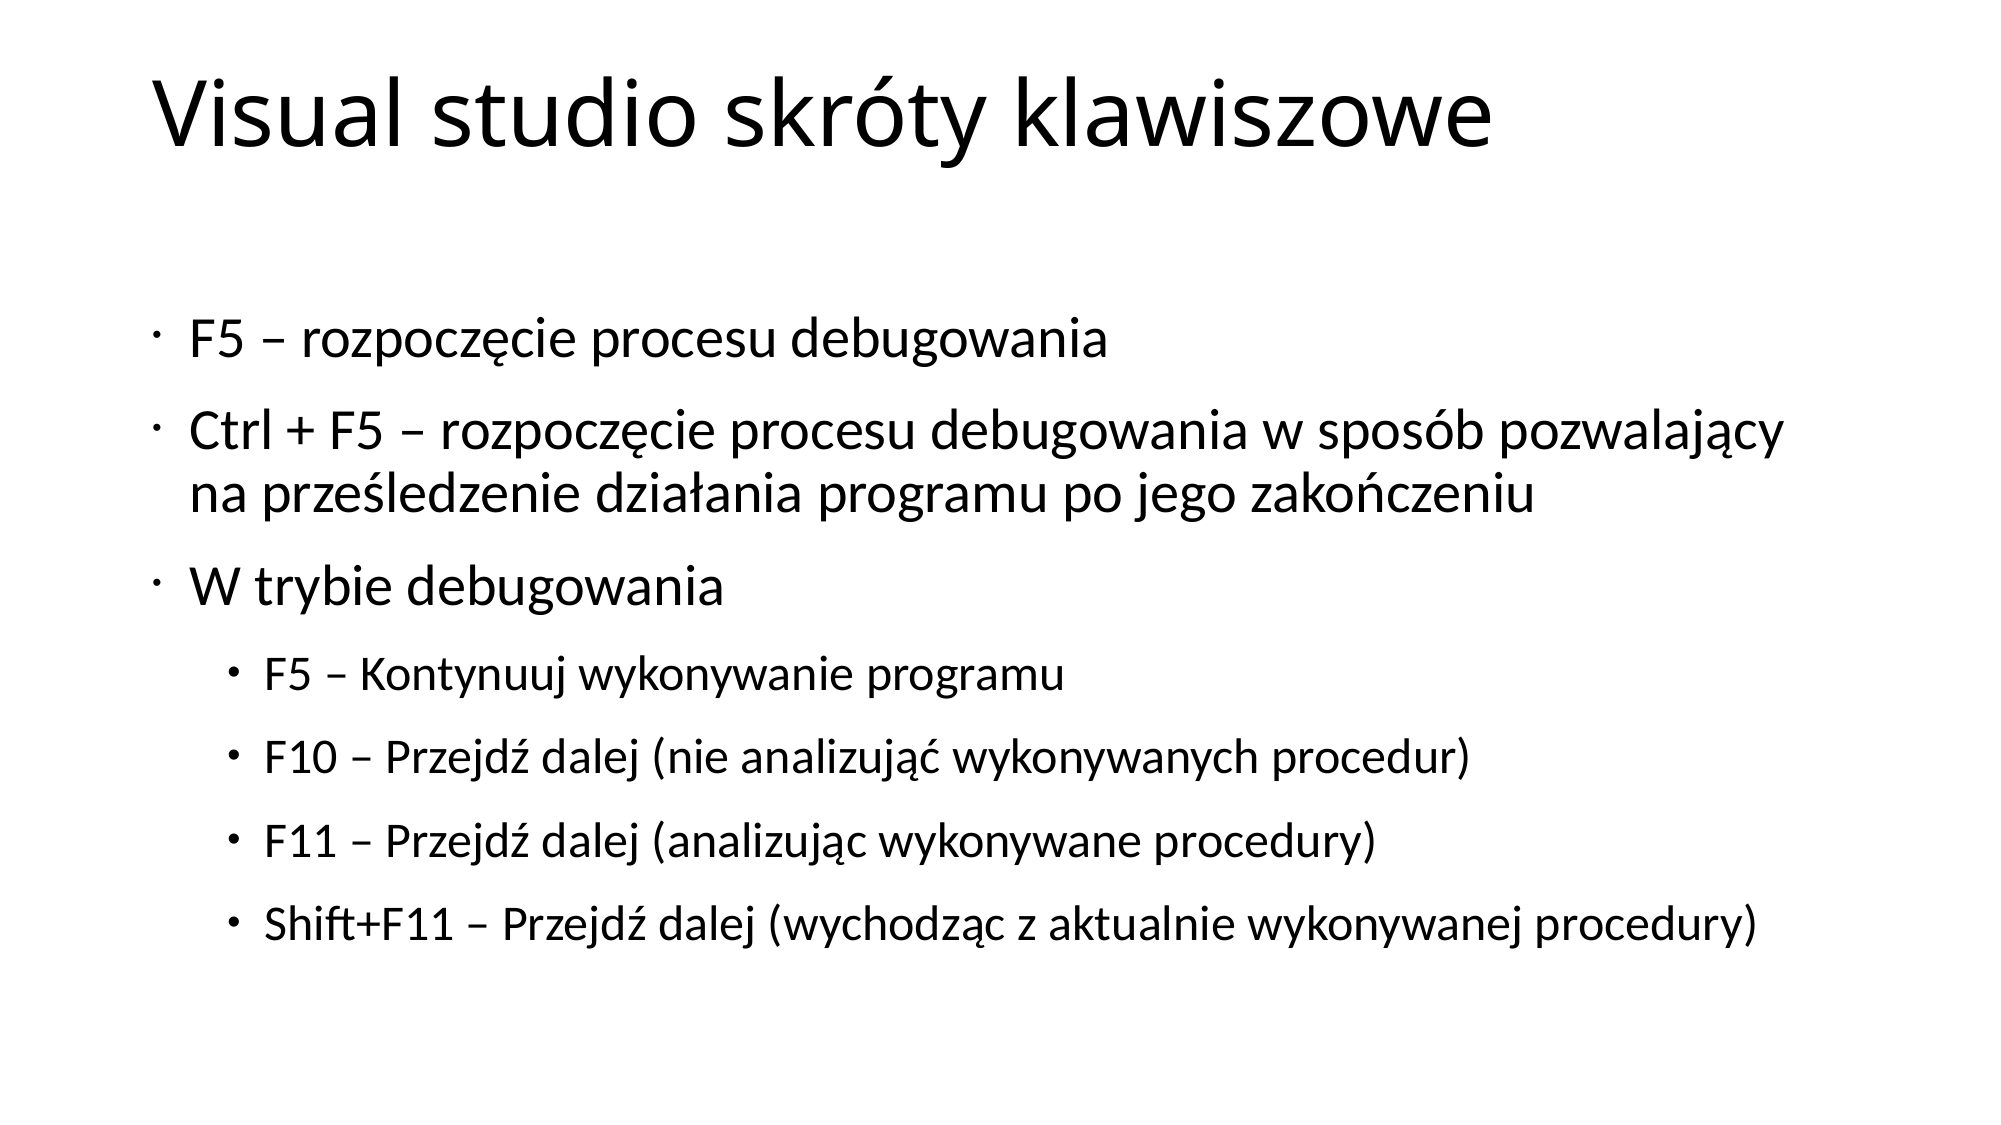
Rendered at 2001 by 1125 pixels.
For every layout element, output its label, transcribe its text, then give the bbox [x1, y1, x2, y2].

list F5 – rozpoczęcie procesu debugowania Ctrl + F5 – rozpoczęcie procesu debugowania w sposób pozwalający na prześledzenie działania programu po jego zakończeniu W trybie debugowania F5 – Kontynuuj wykonywanie programu F10 – Przejdź dalej (nie analizująć wykonywanych procedur) F11 – Przejdź dalej (analizując wykonywane procedury) Shift+F11 – Przejdź dalej (wychodząc z aktualnie wykonywanej procedury) [137, 299, 1863, 1014]
title Visual studio skróty klawiszowe [137, 59, 1863, 278]
